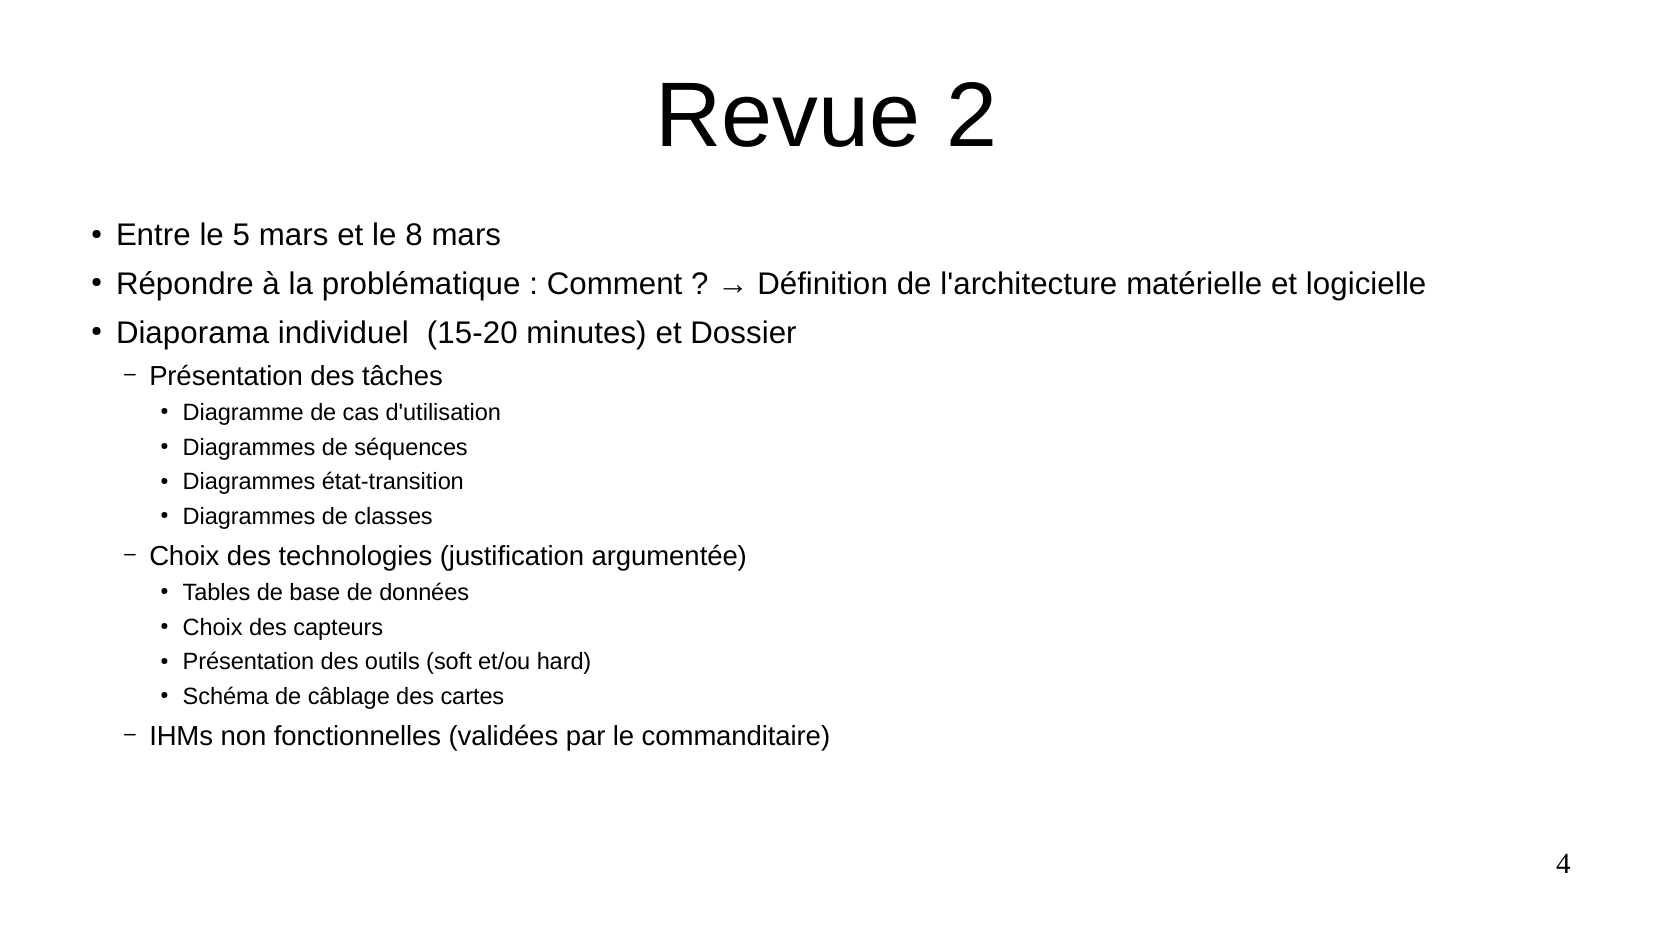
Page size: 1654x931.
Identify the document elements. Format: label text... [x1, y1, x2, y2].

title Revue 2 [82, 37, 1571, 193]
list Entre le 5 mars et le 8 mars Répondre à la problématique : Comment ? → Définition de l'architecture matérielle et logicielle Diaporama individuel (15-20 minutes) et Dossier Présentation des tâches Diagramme de cas d'utilisation Diagrammes de séquences Diagrammes état-transition Diagrammes de classes Choix des technologies (justification argumentée) Tables de base de données Choix des capteurs Présentation des outils (soft et/ou hard) Schéma de câblage des cartes IHMs non fonctionnelles (validées par le commanditaire) [82, 217, 1571, 758]
